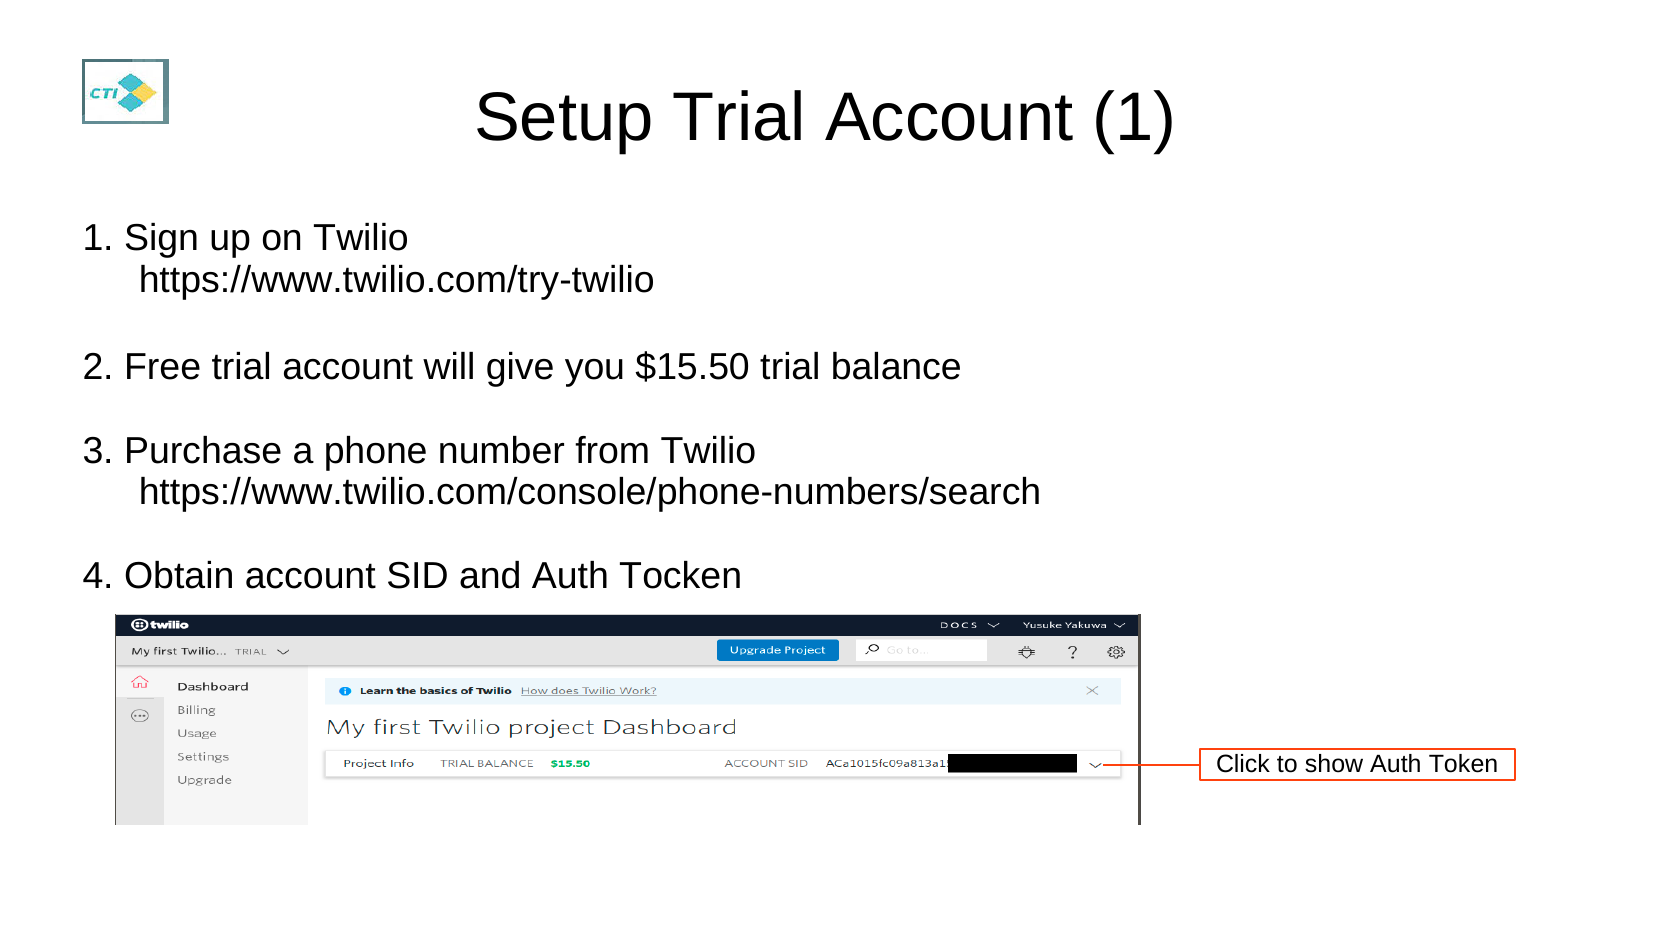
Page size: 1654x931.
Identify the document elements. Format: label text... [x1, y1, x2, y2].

text_box Click to show Auth Token [1200, 748, 1516, 781]
title Setup Trial Account (1) [82, 36, 1569, 191]
picture [115, 614, 1141, 826]
picture [82, 59, 169, 124]
subtitle 1. Sign up on Twilio https://www.twilio.com/try-twilio 2. Free trial account will give you $15.50 trial balance 3. Purchase a phone number from Twilio https://www.twilio.com/console/phone-numbers/search 4. Obtain account SID and Auth Tocken [82, 217, 1569, 858]
